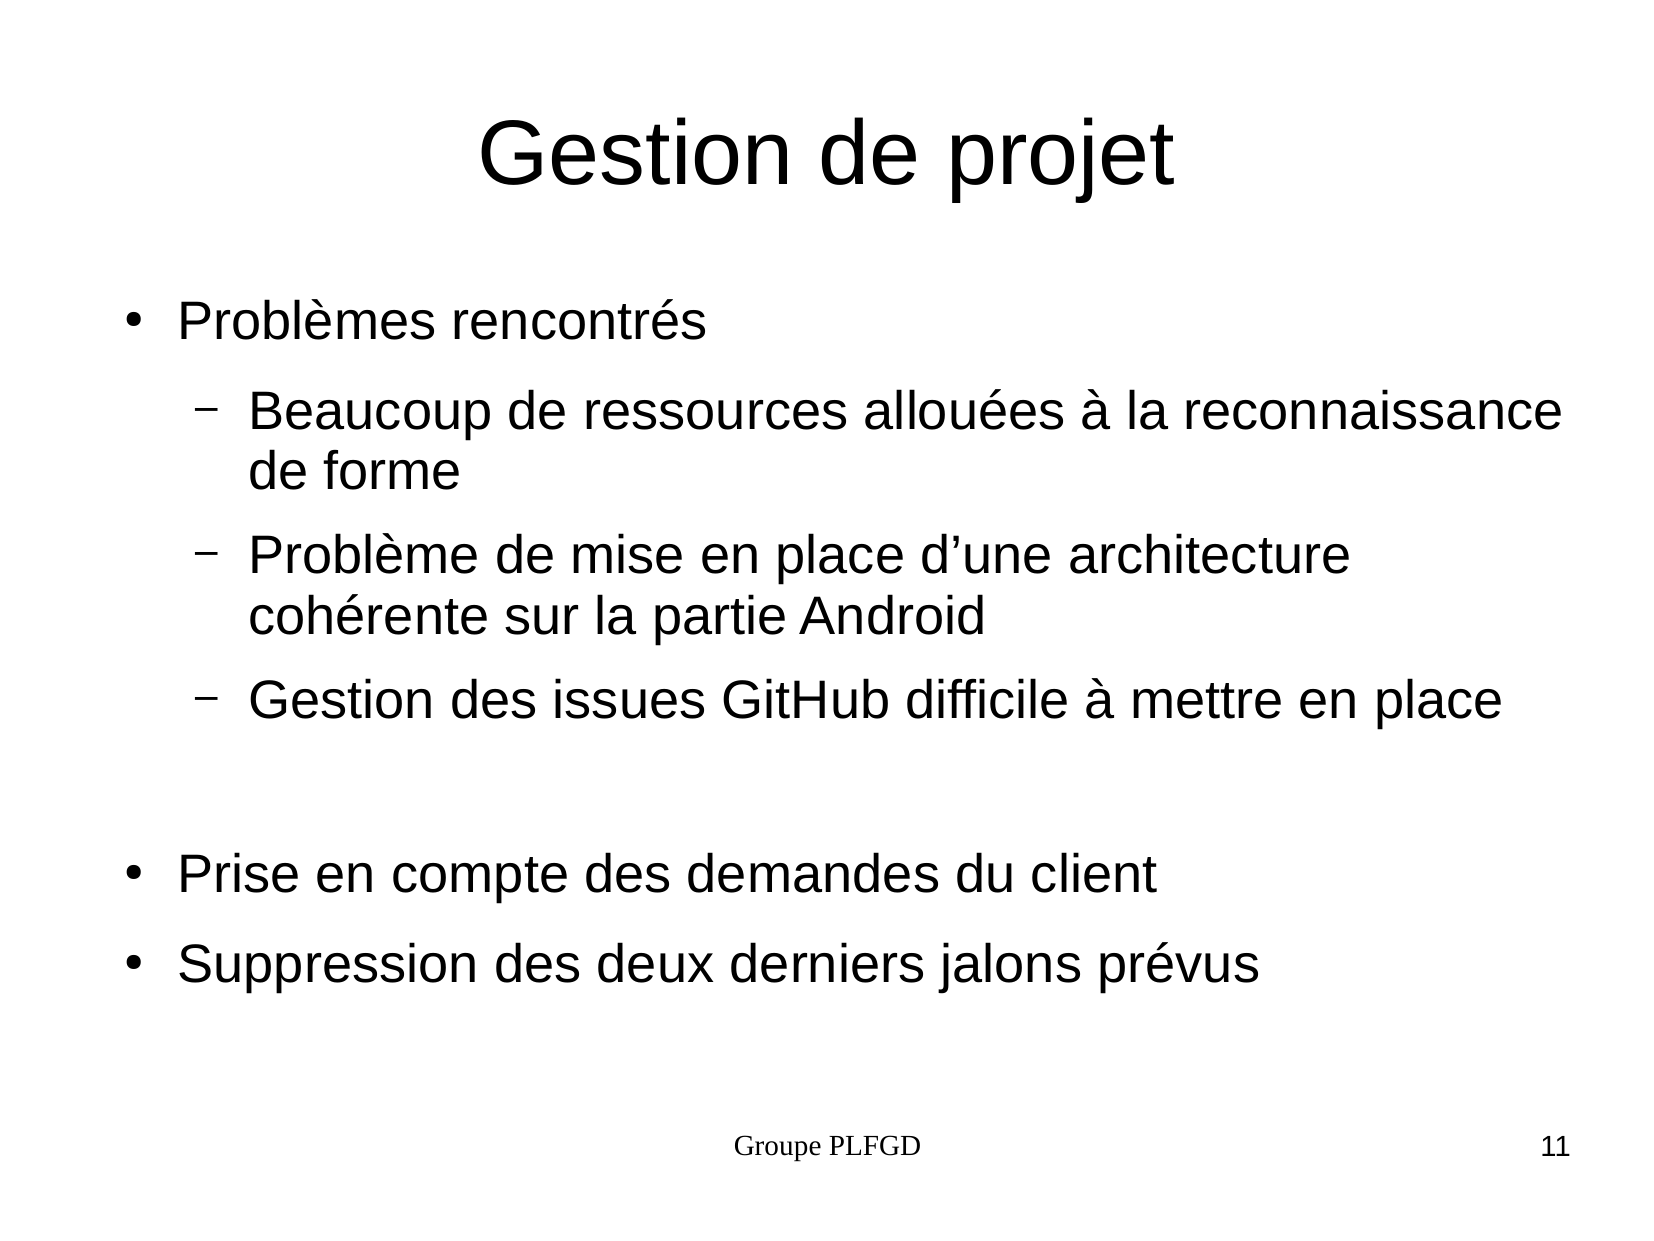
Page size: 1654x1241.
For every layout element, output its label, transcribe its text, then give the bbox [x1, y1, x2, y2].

title Gestion de projet [82, 49, 1571, 257]
list Problèmes rencontrés Beaucoup de ressources allouées à la reconnaissance de forme Problème de mise en place d’une architecture cohérente sur la partie Android Gestion des issues GitHub difficile à mettre en place Prise en compte des demandes du client Suppression des deux derniers jalons prévus [106, 290, 1595, 1109]
